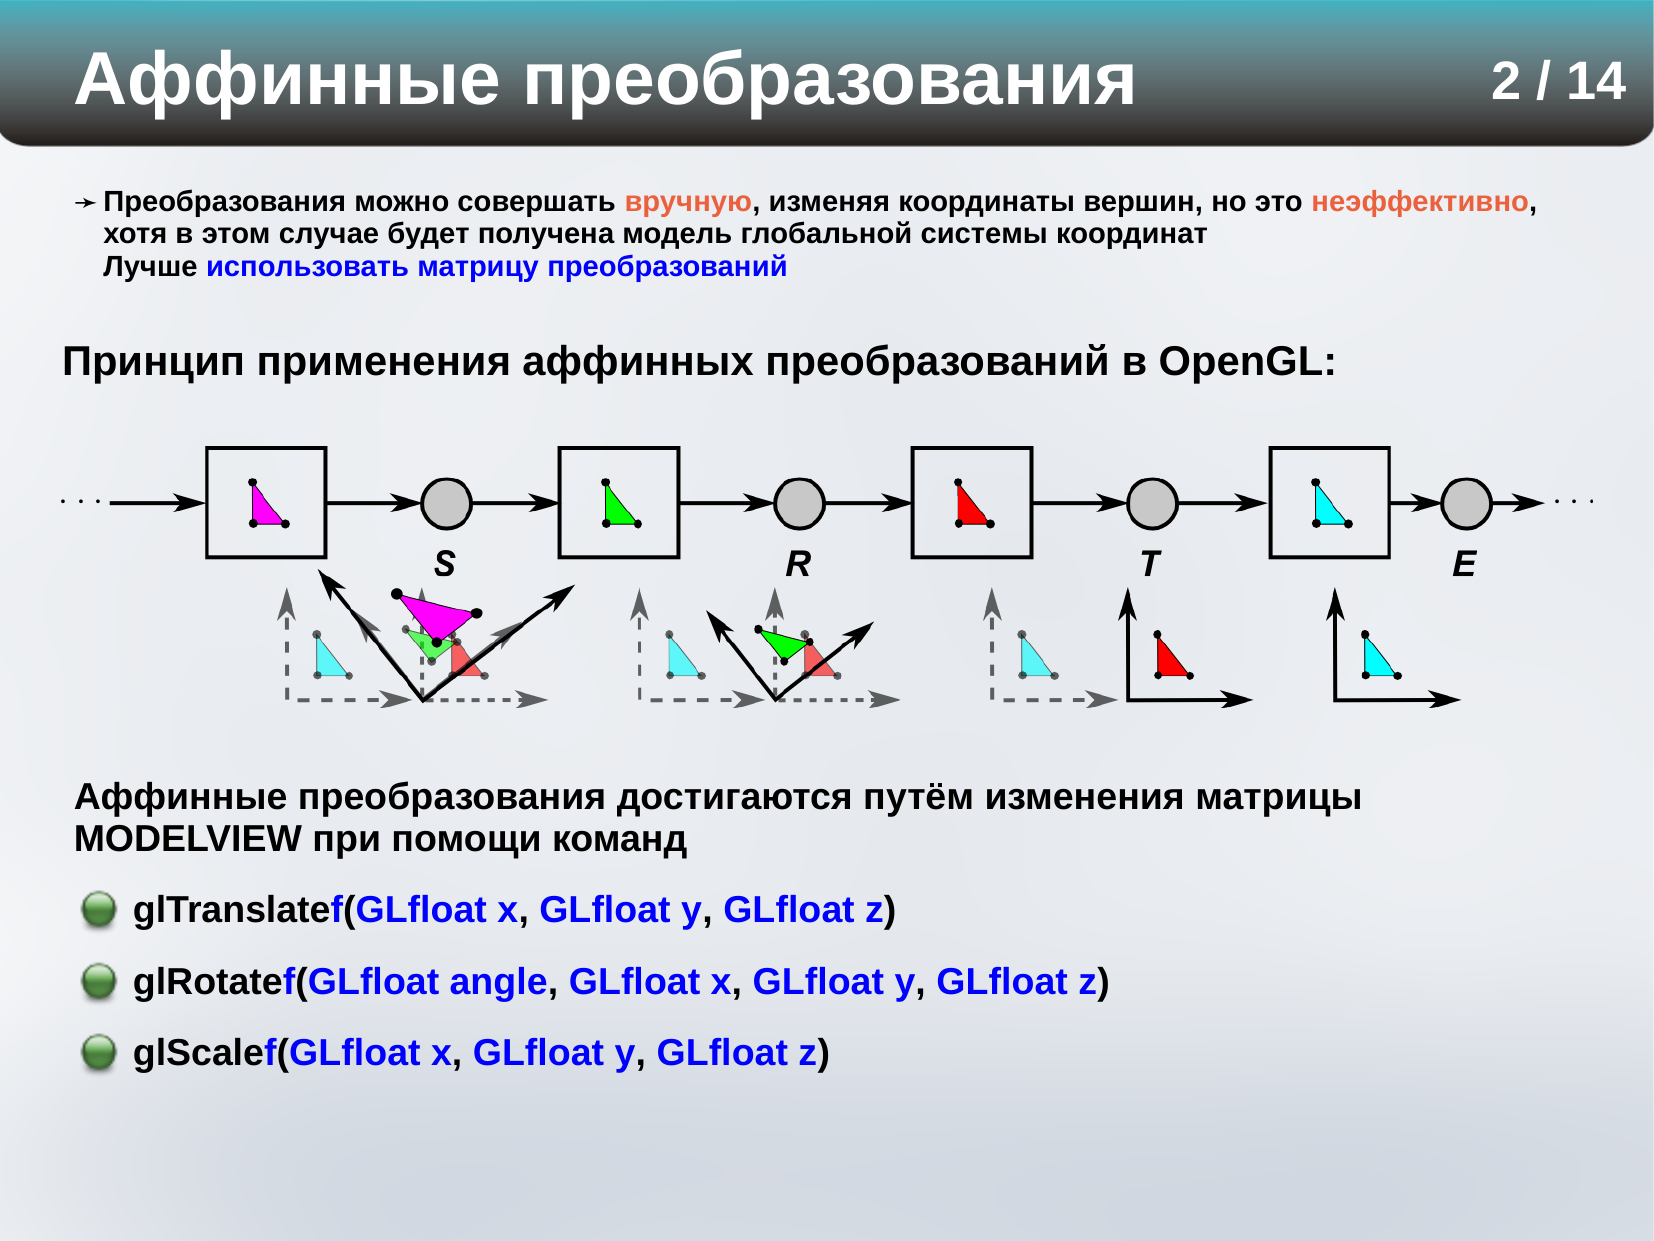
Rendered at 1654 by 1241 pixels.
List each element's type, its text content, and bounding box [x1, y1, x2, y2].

picture [0, 0, 1654, 1241]
text_box Аффинные преобразования [59, 29, 1182, 129]
text_box <номер> / 14 [1476, 42, 1654, 179]
text_box Принцип применения аффинных преобразований в OpenGL: [47, 330, 1554, 393]
text_box Преобразования можно совершать вручную, изменяя координаты вершин, но это неэффективно, хотя в этом случае будет получена модель глобальной системы координат Лучше использовать матрицу преобразований [59, 177, 1625, 291]
text_box Аффинные преобразования достигаются путём изменения матрицы MODELVIEW при помощи команд glTranslatef(GLfloat x, GLfloat y, GLfloat z) glRotatef(GLfloat angle, GLfloat x, GLfloat y, GLfloat z) glScalef(GLfloat x, GLfloat y, GLfloat z) [59, 767, 1447, 1082]
